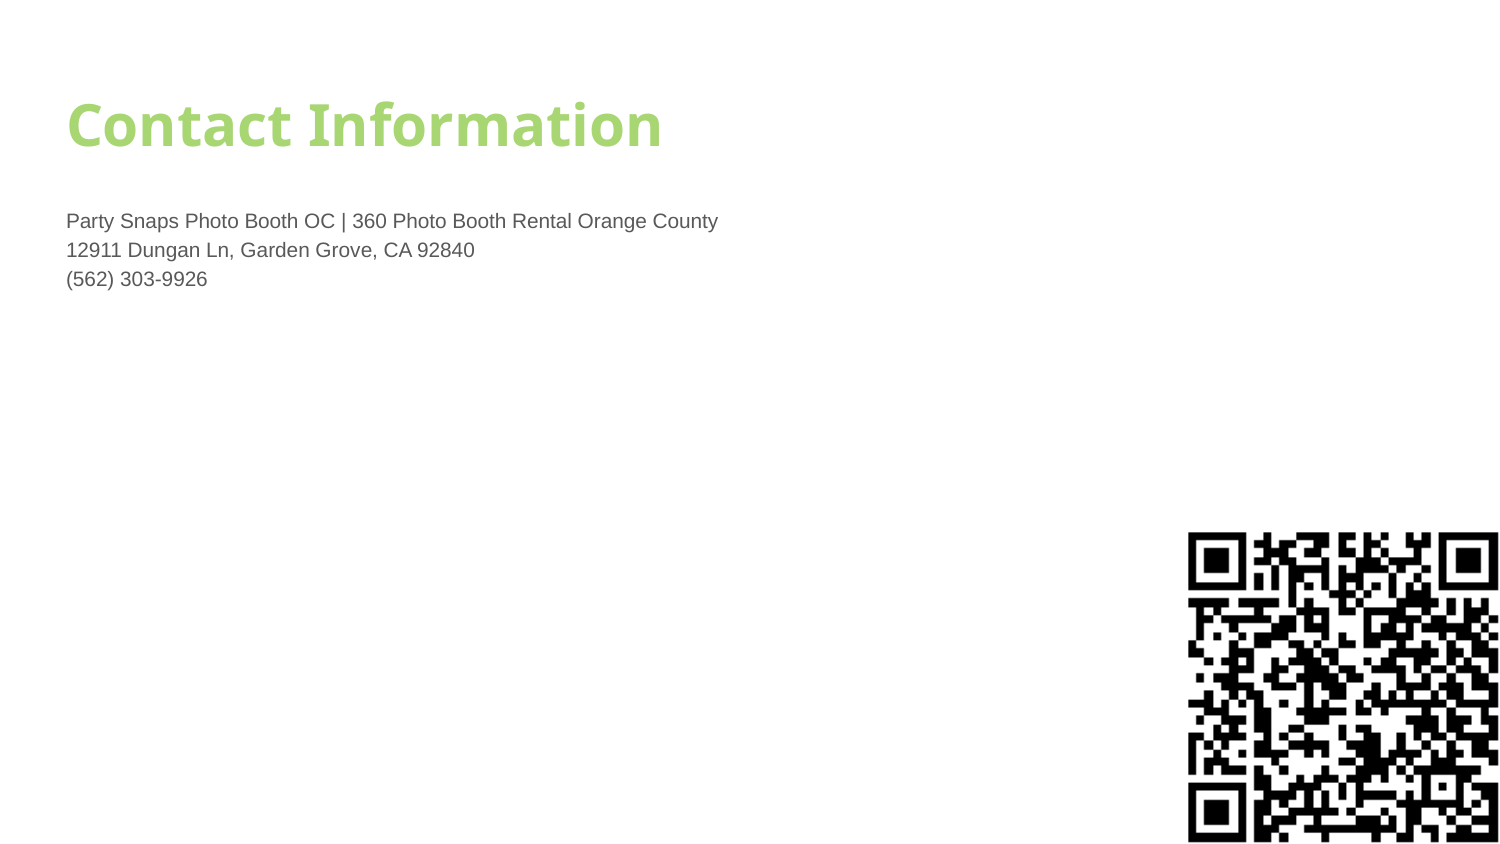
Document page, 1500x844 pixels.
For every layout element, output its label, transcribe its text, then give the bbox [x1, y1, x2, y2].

list Party Snaps Photo Booth OC | 360 Photo Booth Rental Orange County 12911 Dungan Ln, Garden Grove, CA 92840 (562) 303-9926 [51, 189, 1449, 750]
picture [1187, 531, 1500, 844]
title Contact Information [51, 72, 1449, 167]
